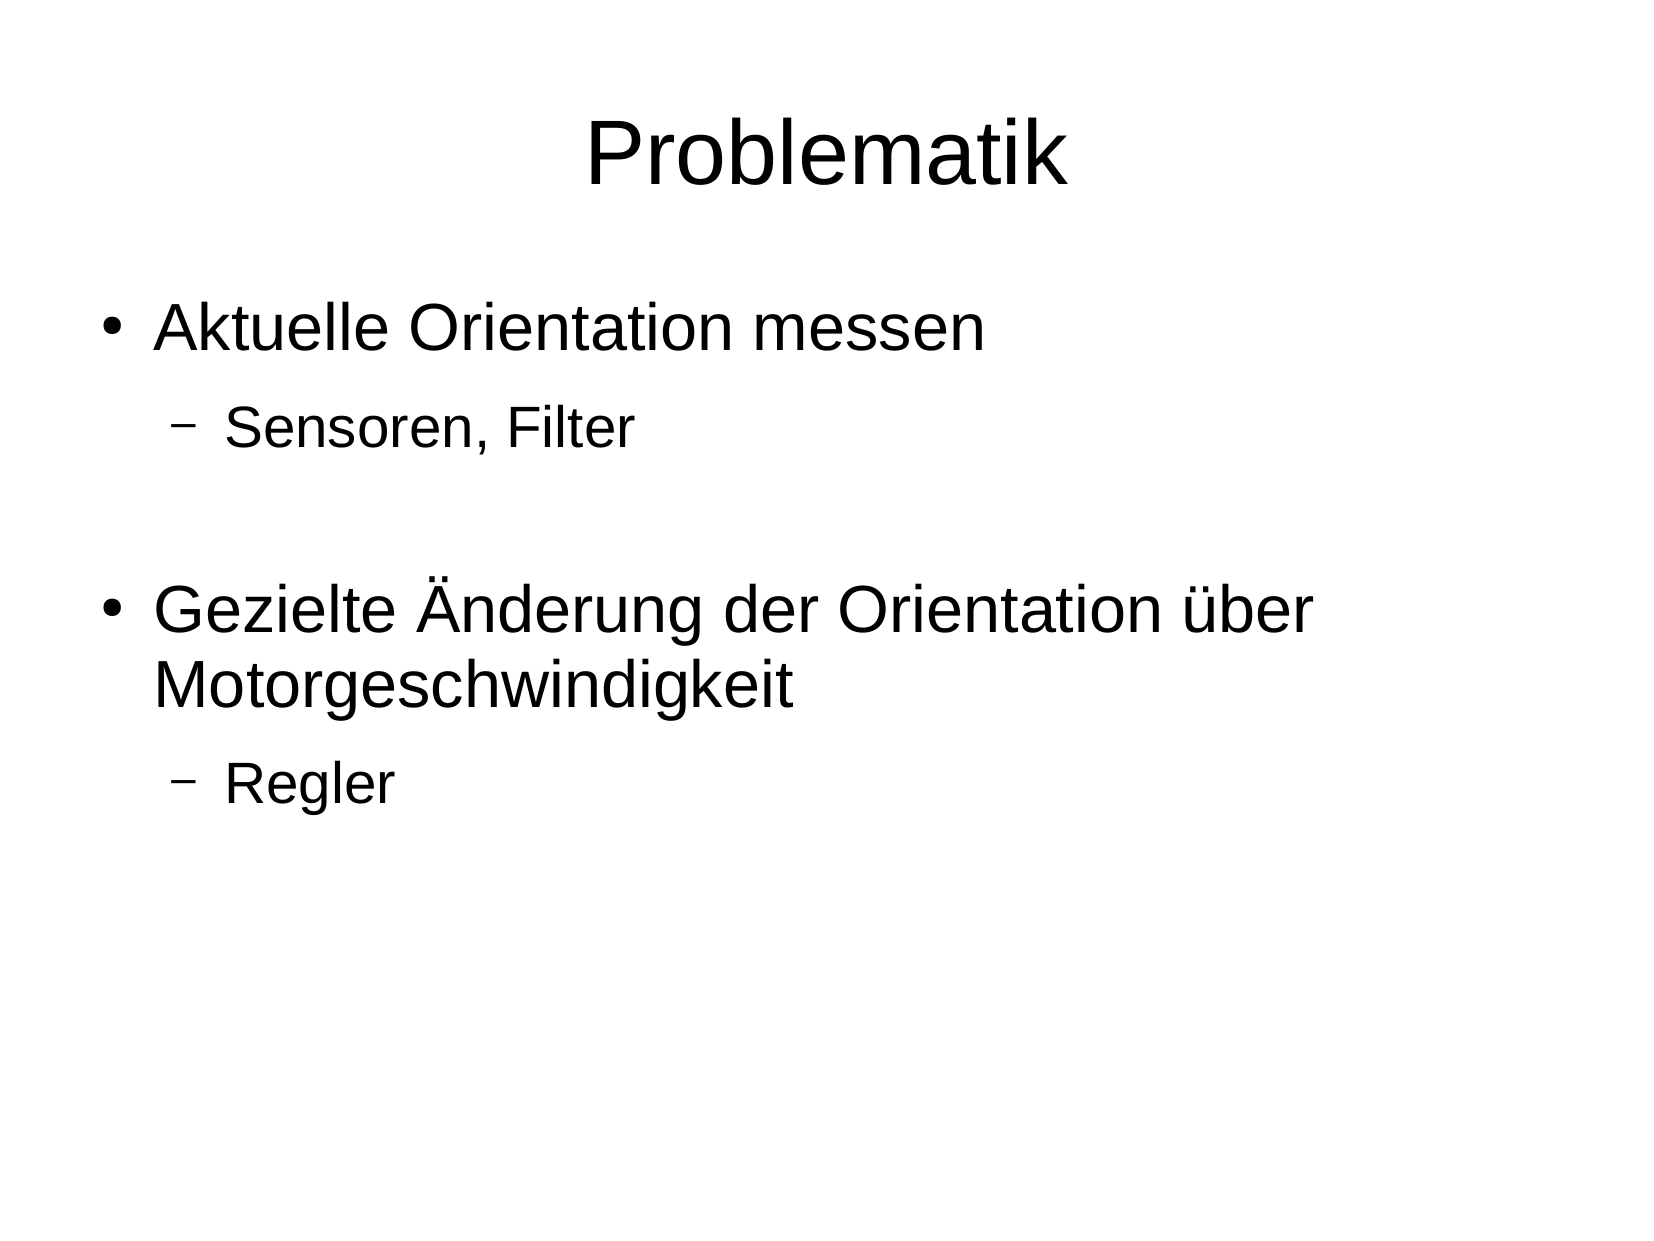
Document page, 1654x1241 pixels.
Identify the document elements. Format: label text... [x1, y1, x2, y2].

title Problematik [82, 49, 1571, 257]
list Aktuelle Orientation messen Sensoren, Filter Gezielte Änderung der Orientation über Motorgeschwindigkeit Regler [82, 290, 1571, 1010]
